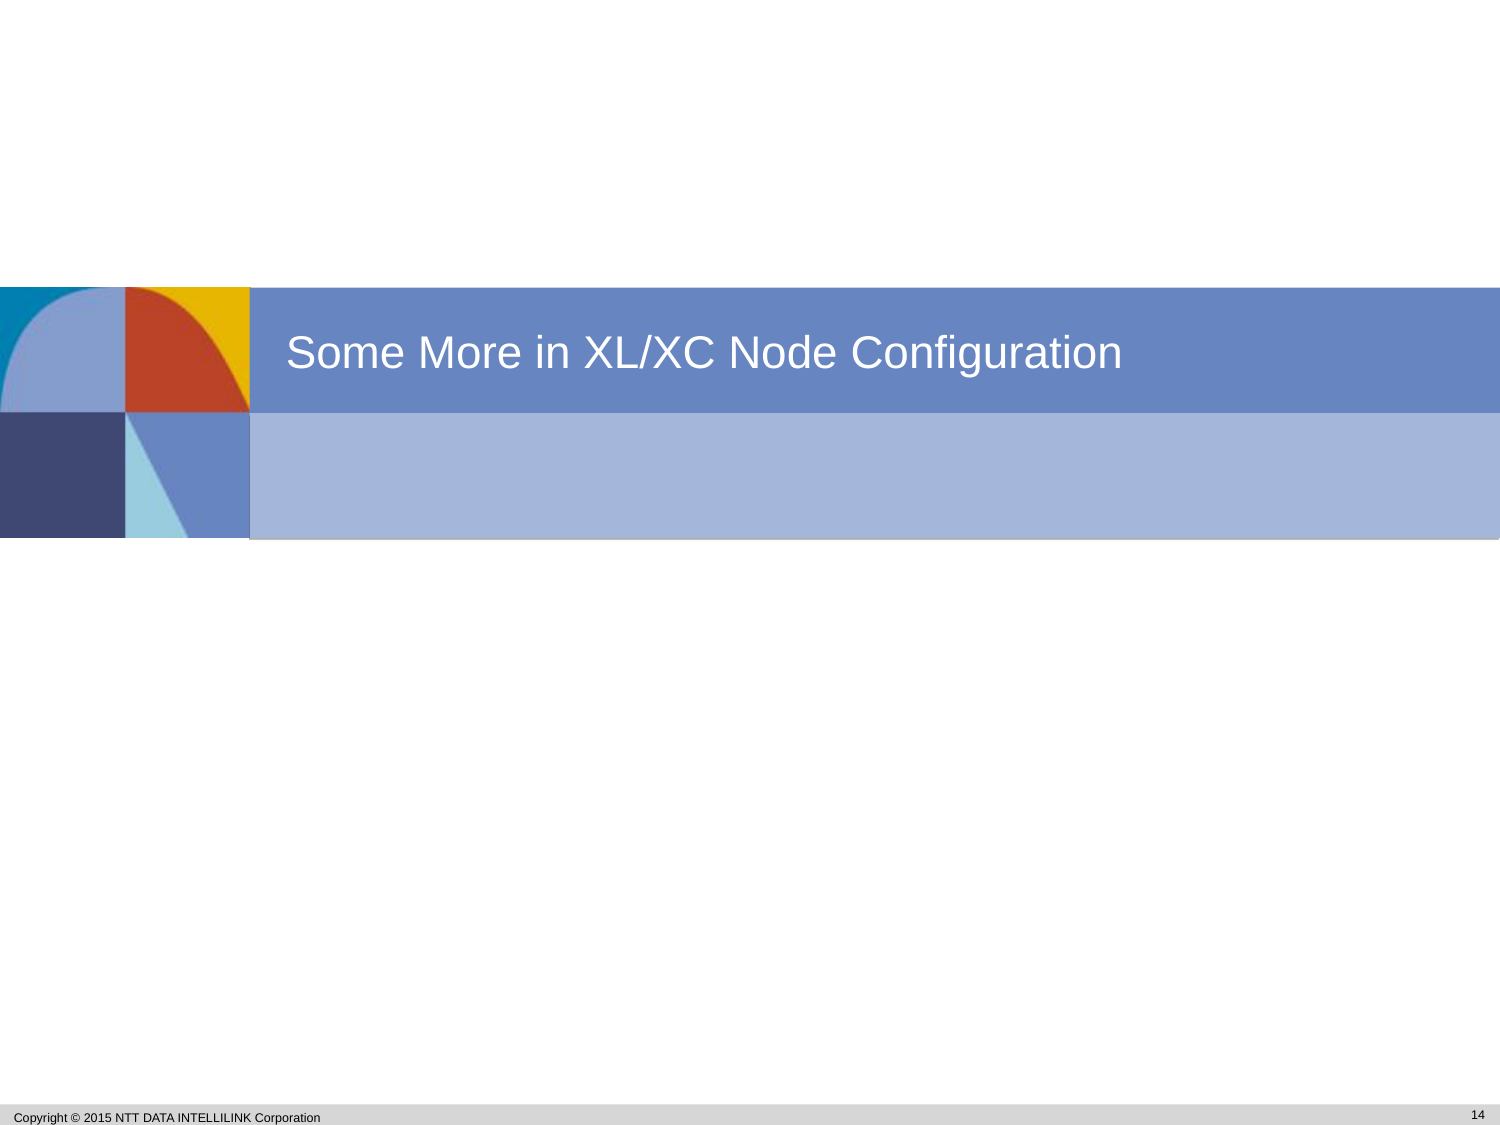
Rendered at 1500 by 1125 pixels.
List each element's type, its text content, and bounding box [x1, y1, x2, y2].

title Some More in XL/XC Node Configuration [270, 290, 1456, 411]
picture [0, 287, 249, 538]
